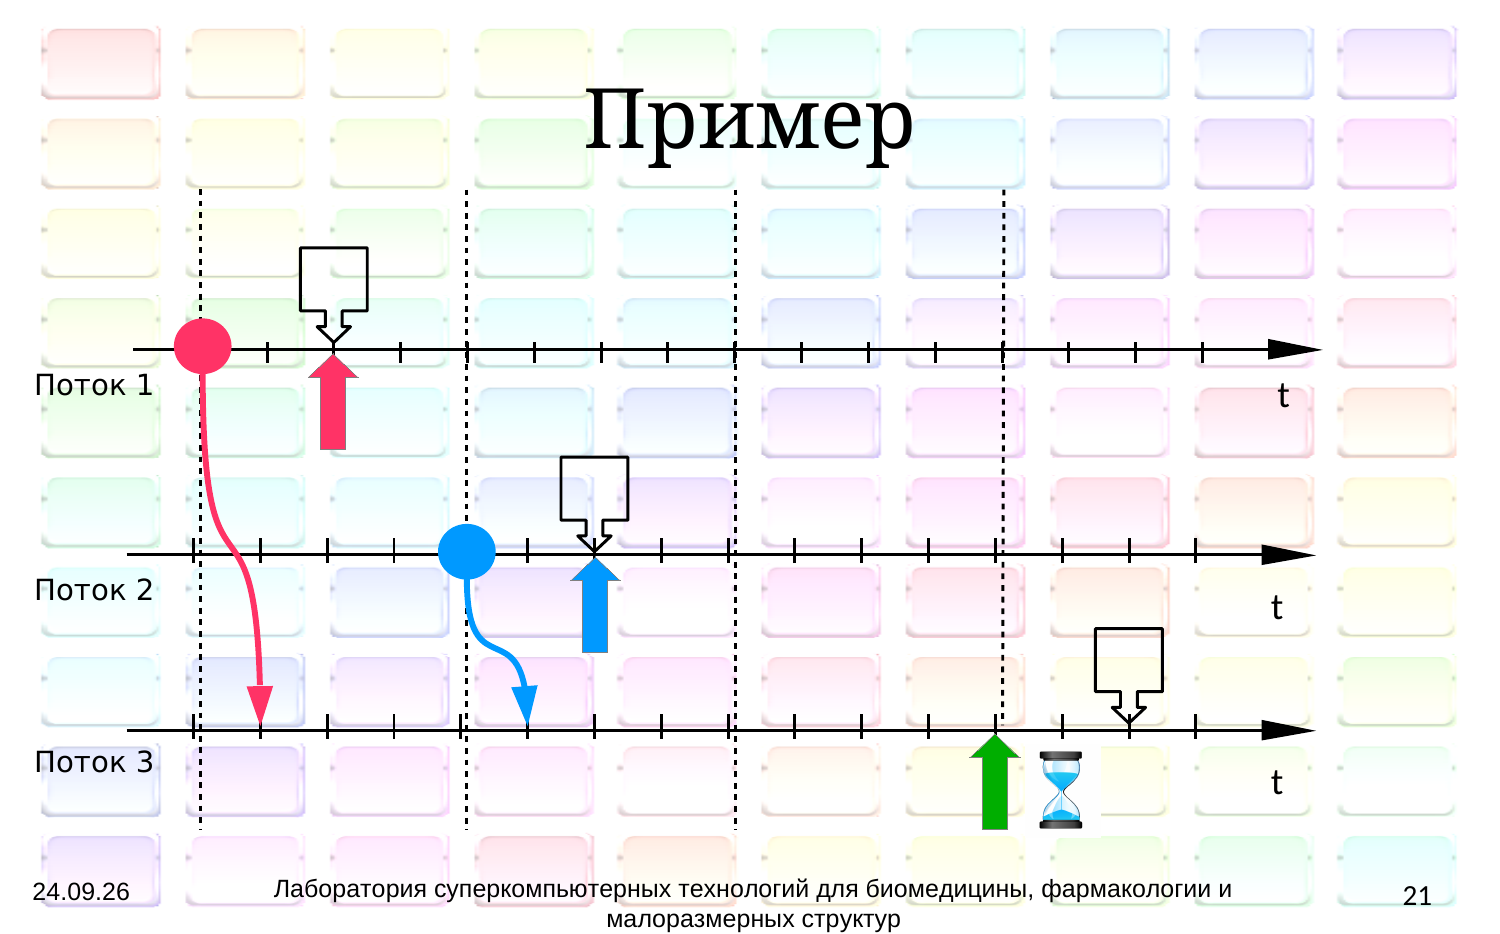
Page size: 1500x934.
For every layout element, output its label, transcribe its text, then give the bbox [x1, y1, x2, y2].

text_box [570, 556, 621, 653]
text_box Поток 2 [19, 564, 170, 619]
text_box Поток 1 [19, 358, 170, 413]
text_box <номер> [1387, 868, 1473, 918]
text_box t [1255, 749, 1303, 815]
text_box 14.04.14 [17, 868, 184, 918]
text_box [175, 319, 231, 373]
text_box [308, 353, 359, 450]
text_box [969, 733, 1021, 830]
text_box Поток 3 [19, 735, 170, 791]
text_box Лаборатория суперкомпьютерных технологий для биомедицины, фармакологии и малоразмерных структур [171, 864, 1338, 915]
text_box [439, 525, 495, 578]
picture [0, 0, 1500, 934]
text_box t [1262, 362, 1310, 428]
text_box t [1255, 574, 1303, 640]
title Пример [75, 37, 1426, 193]
